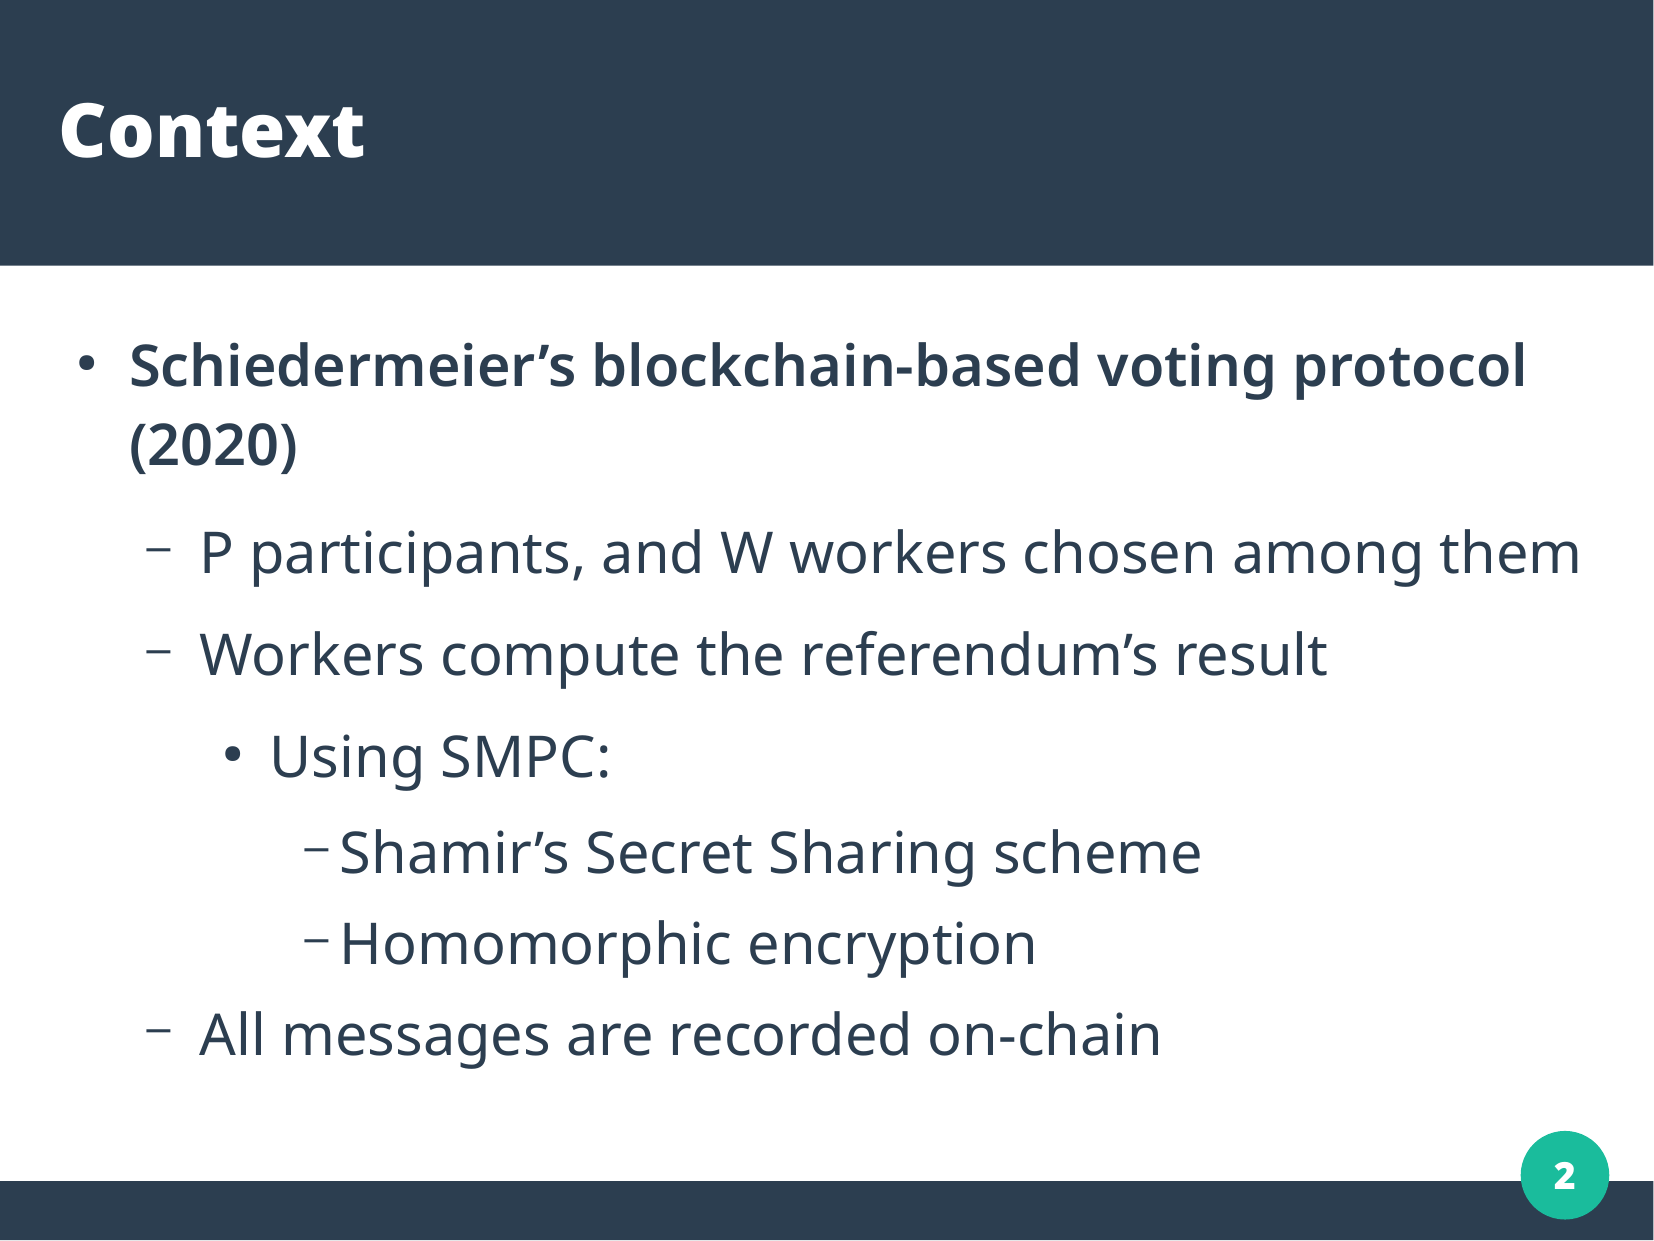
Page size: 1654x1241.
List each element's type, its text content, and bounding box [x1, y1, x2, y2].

list Schiedermeier’s blockchain-based voting protocol (2020) P participants, and W workers chosen among them Workers compute the referendum’s result Using SMPC: Shamir’s Secret Sharing scheme Homomorphic encryption All messages are recorded on-chain [59, 324, 1595, 1152]
title Context [59, 49, 1595, 207]
